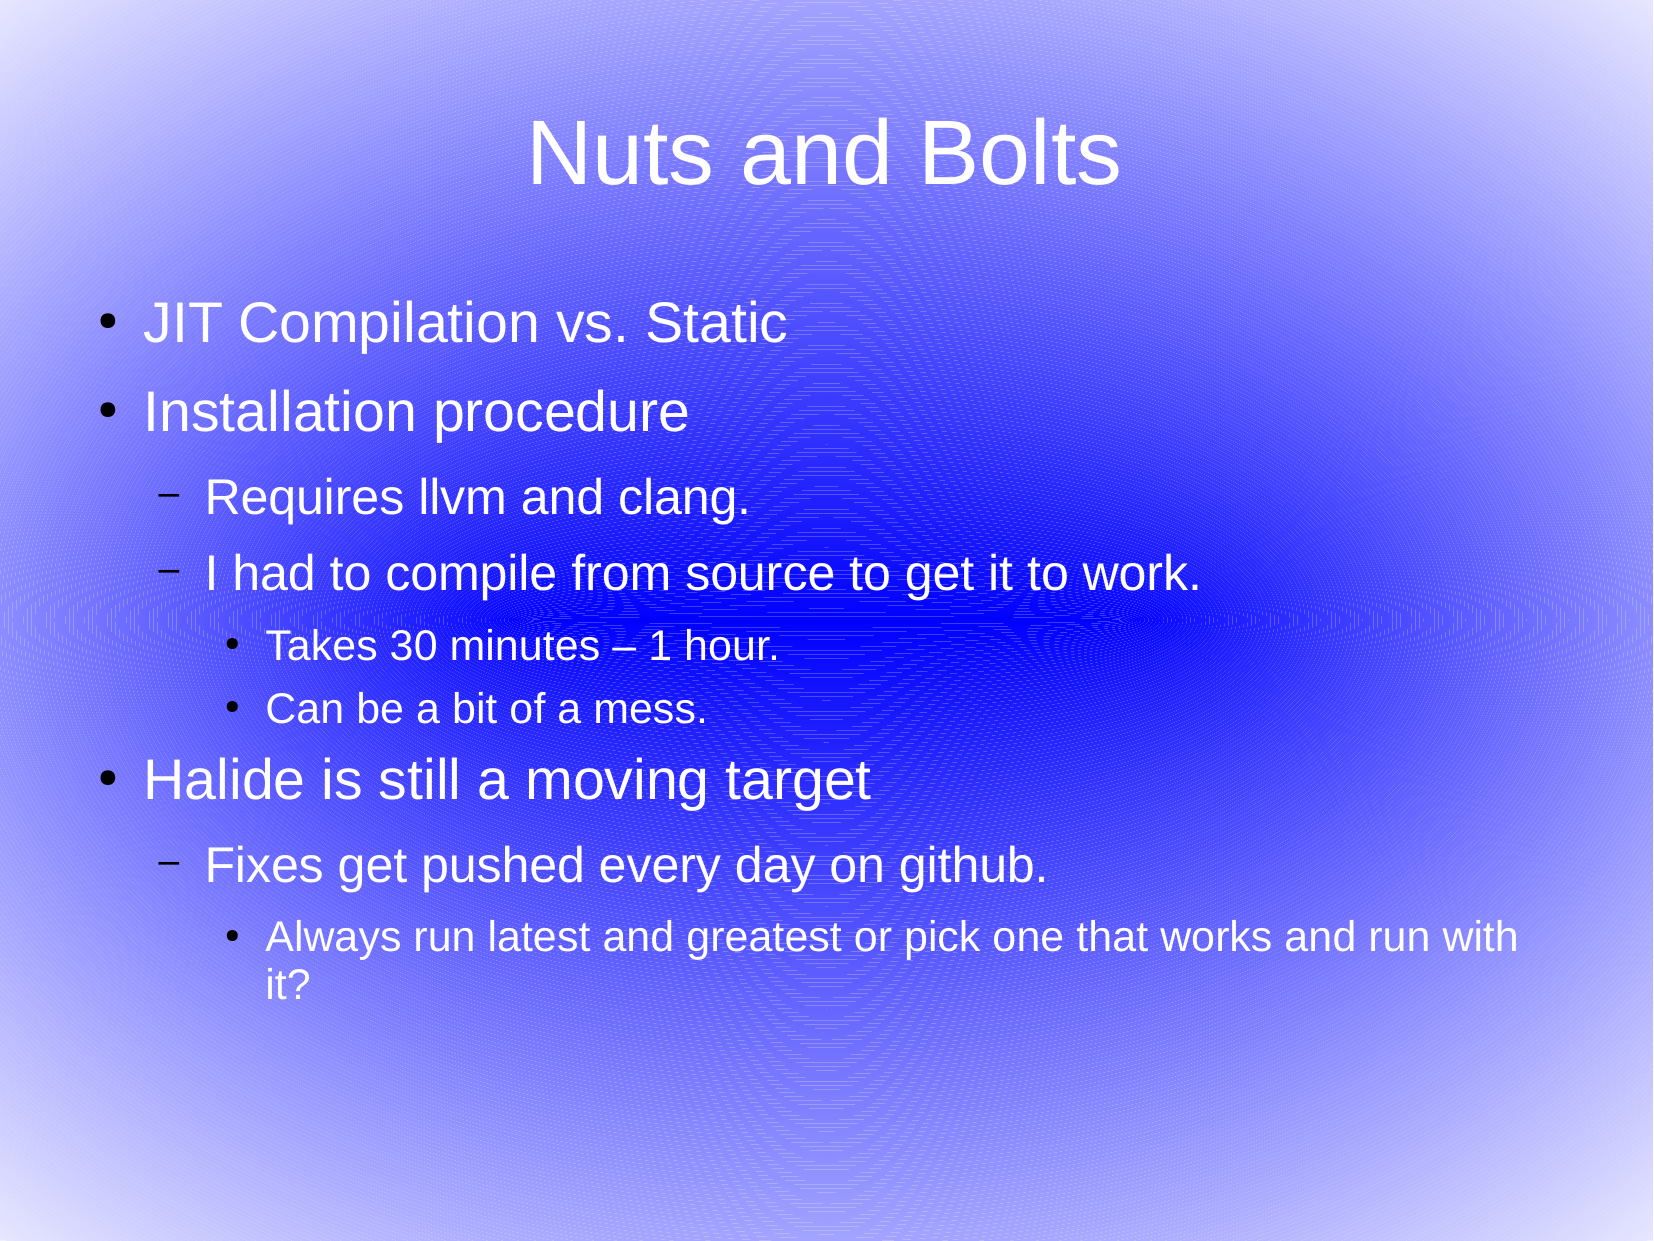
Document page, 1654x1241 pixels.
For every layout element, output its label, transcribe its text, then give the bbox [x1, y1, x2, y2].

title Nuts and Bolts [82, 49, 1571, 257]
list JIT Compilation vs. Static Installation procedure Requires llvm and clang. I had to compile from source to get it to work. Takes 30 minutes – 1 hour. Can be a bit of a mess. Halide is still a moving target Fixes get pushed every day on github. Always run latest and greatest or pick one that works and run with it? [82, 290, 1538, 1010]
